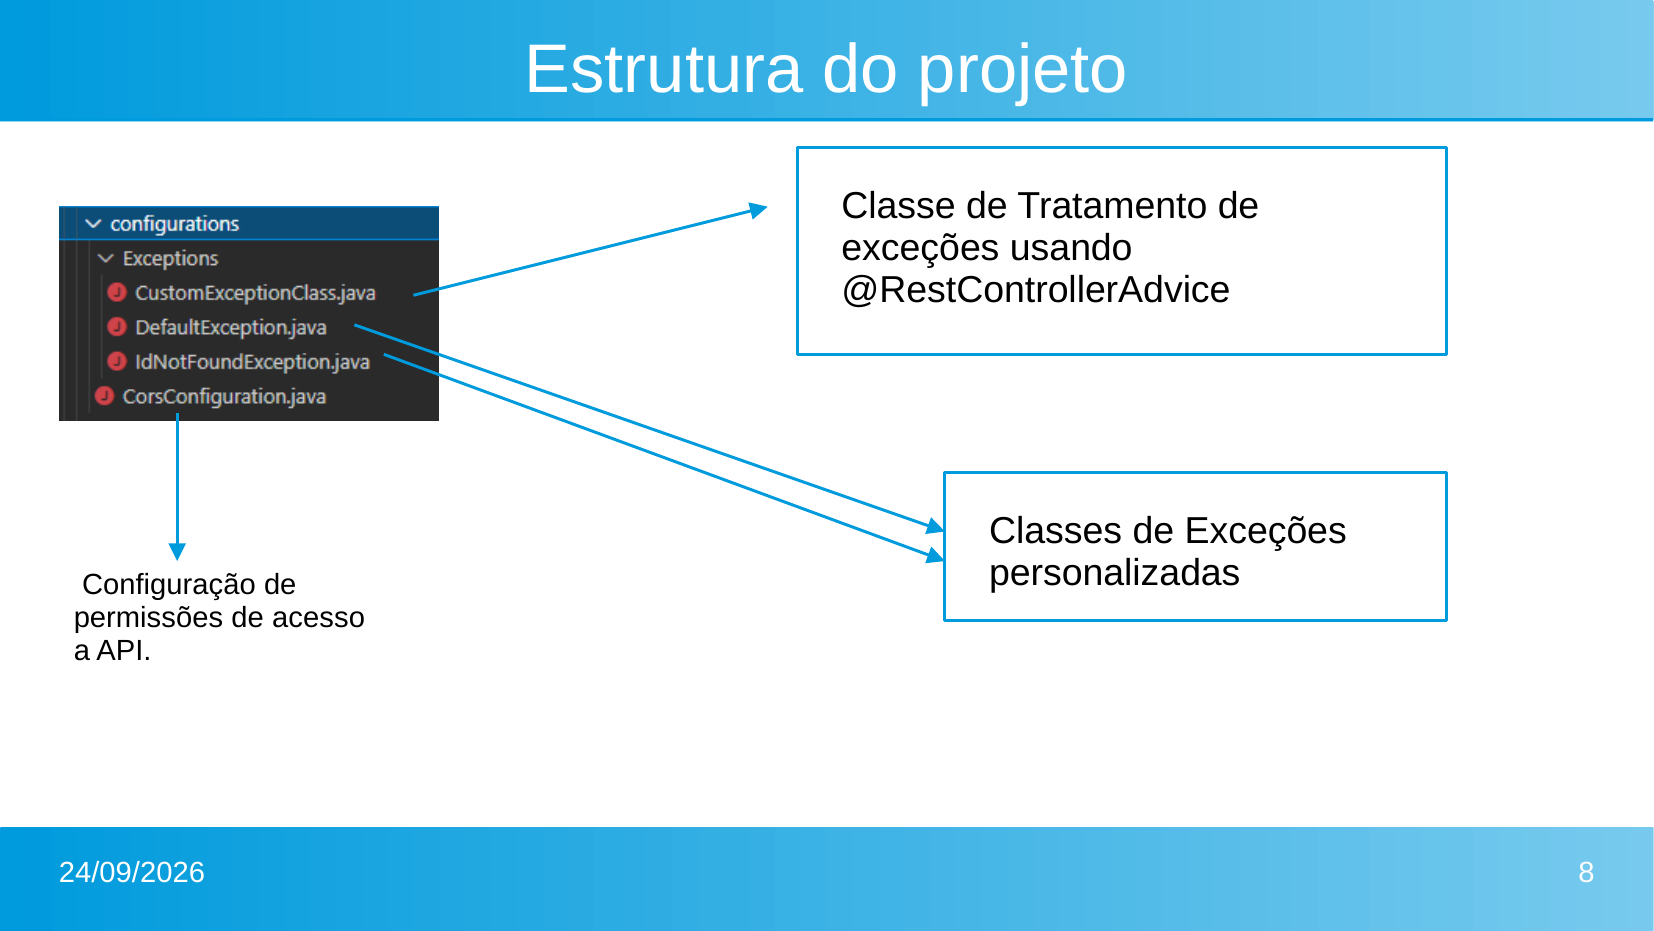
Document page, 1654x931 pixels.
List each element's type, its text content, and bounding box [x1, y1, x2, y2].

text_box Classes de Exceções personalizadas [974, 501, 1418, 601]
title Estrutura do projeto [59, 29, 1595, 108]
picture [59, 206, 439, 421]
text_box Configuração de permissões de acesso a API. [59, 561, 384, 675]
text_box Classe de Tratamento de exceções usando @RestControllerAdvice [826, 177, 1418, 318]
